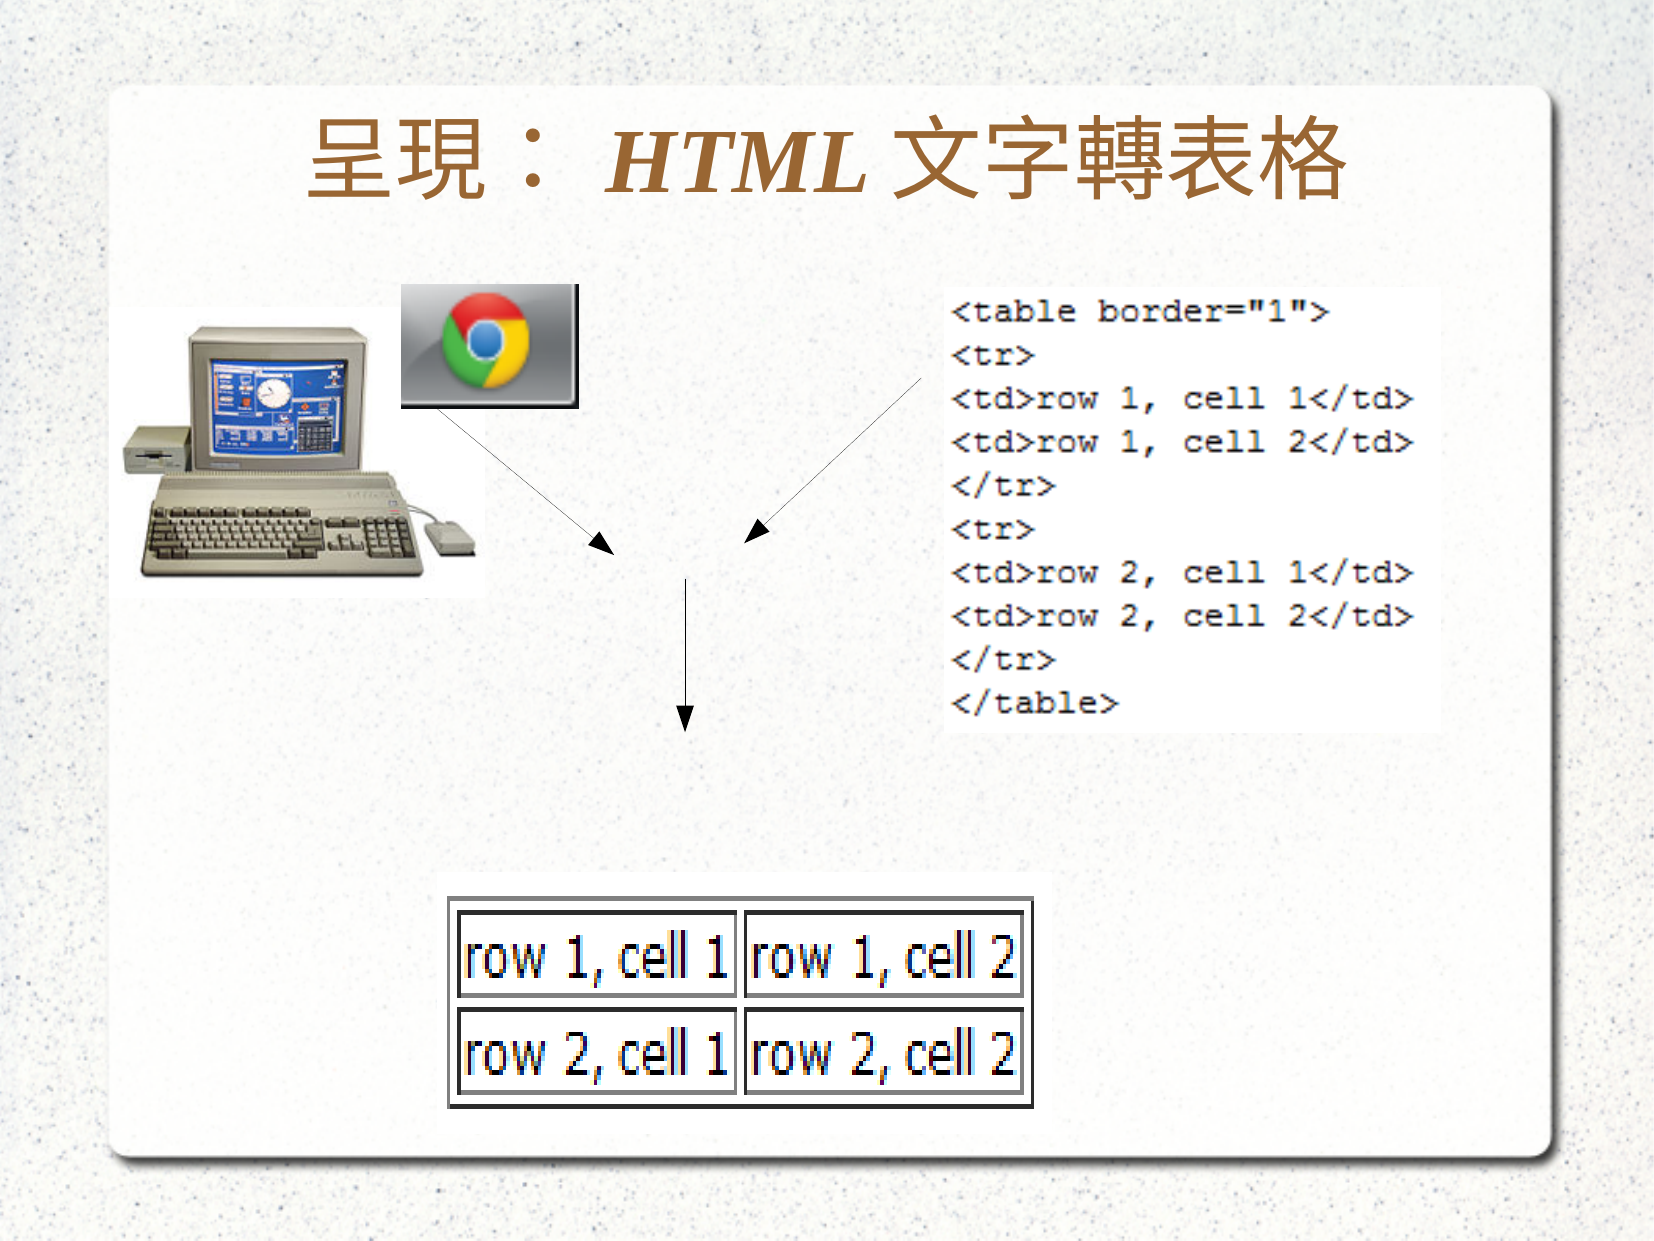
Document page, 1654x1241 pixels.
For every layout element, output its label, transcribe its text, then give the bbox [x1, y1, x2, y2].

picture [0, 0, 1654, 1241]
title 呈現：HTML文字轉表格 [82, 49, 1571, 257]
